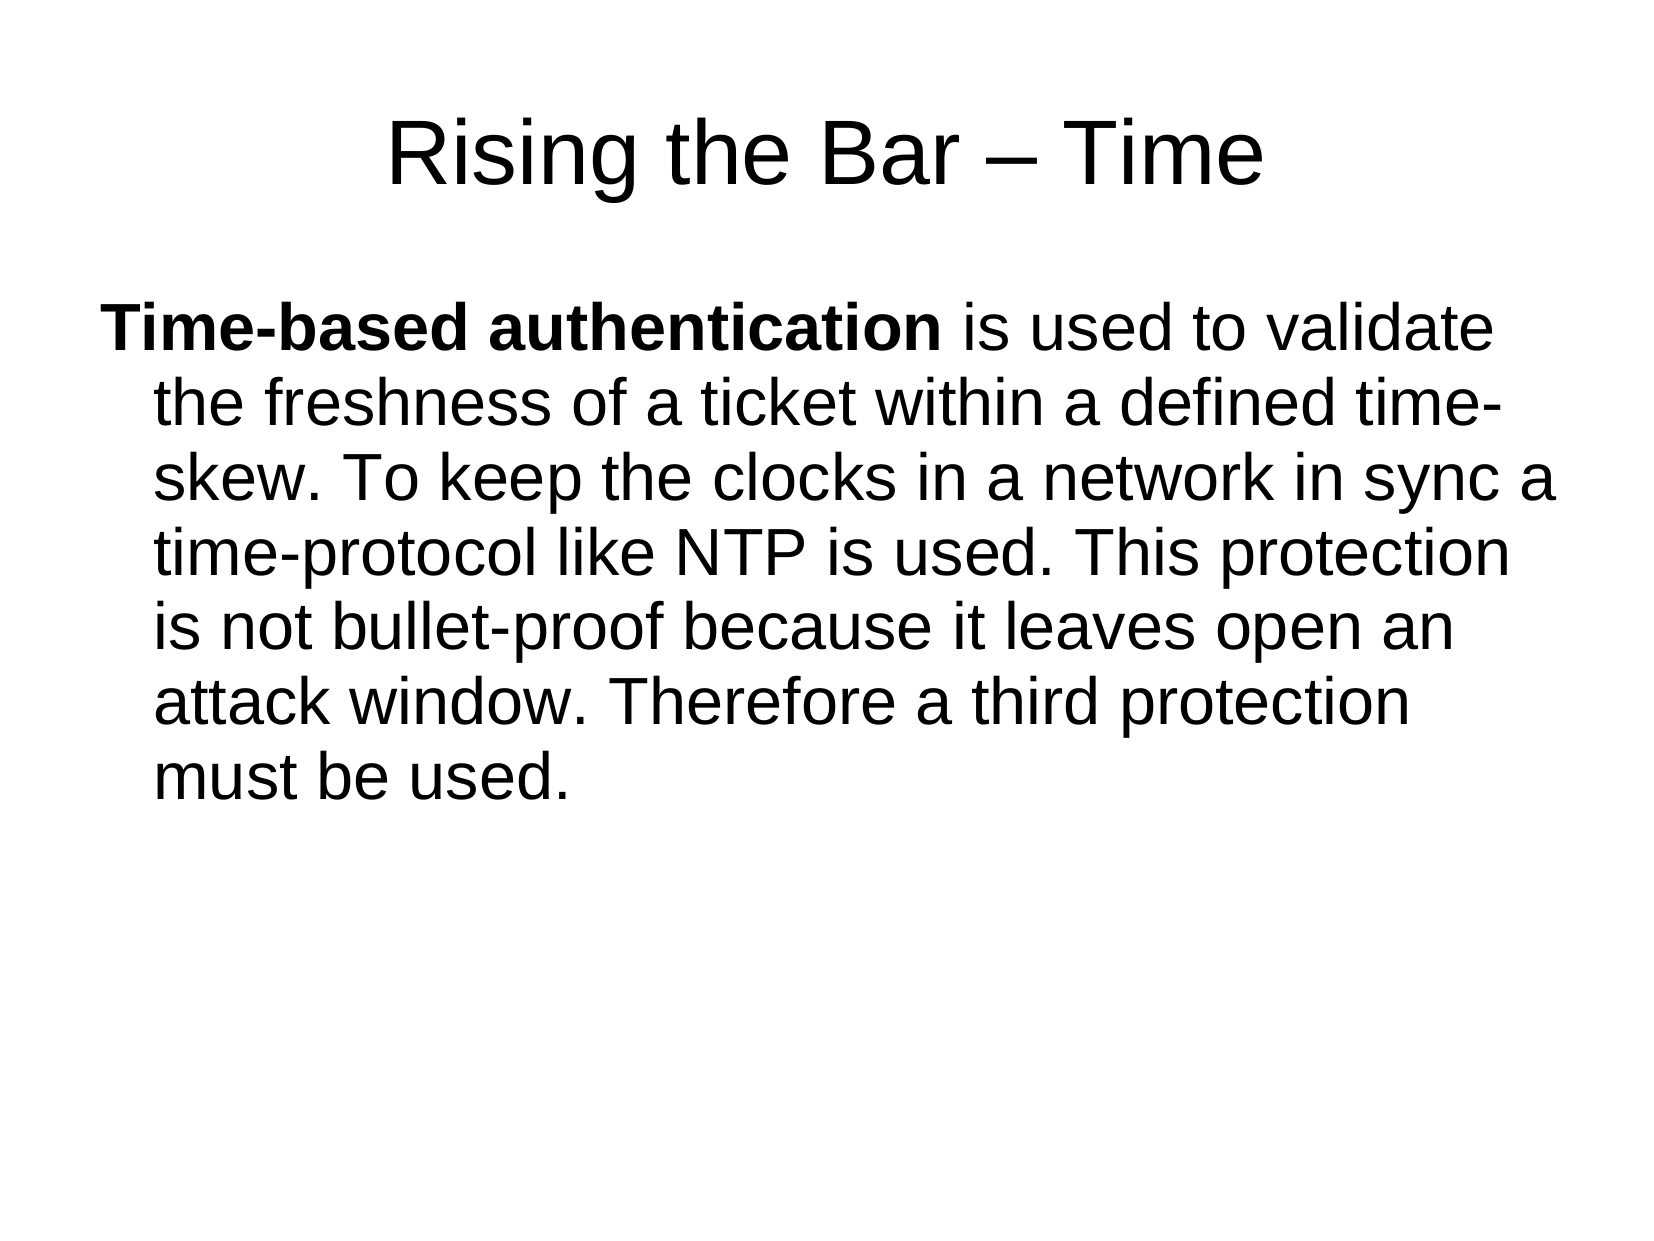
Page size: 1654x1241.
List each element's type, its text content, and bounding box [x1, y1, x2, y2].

title Rising the Bar – Time [82, 49, 1571, 257]
list Time-based authentication is used to validate the freshness of a ticket within a defined time-skew. To keep the clocks in a network in sync a time-protocol like NTP is used. This protection is not bullet-proof because it leaves open an attack window. Therefore a third protection must be used. [82, 290, 1571, 1094]
